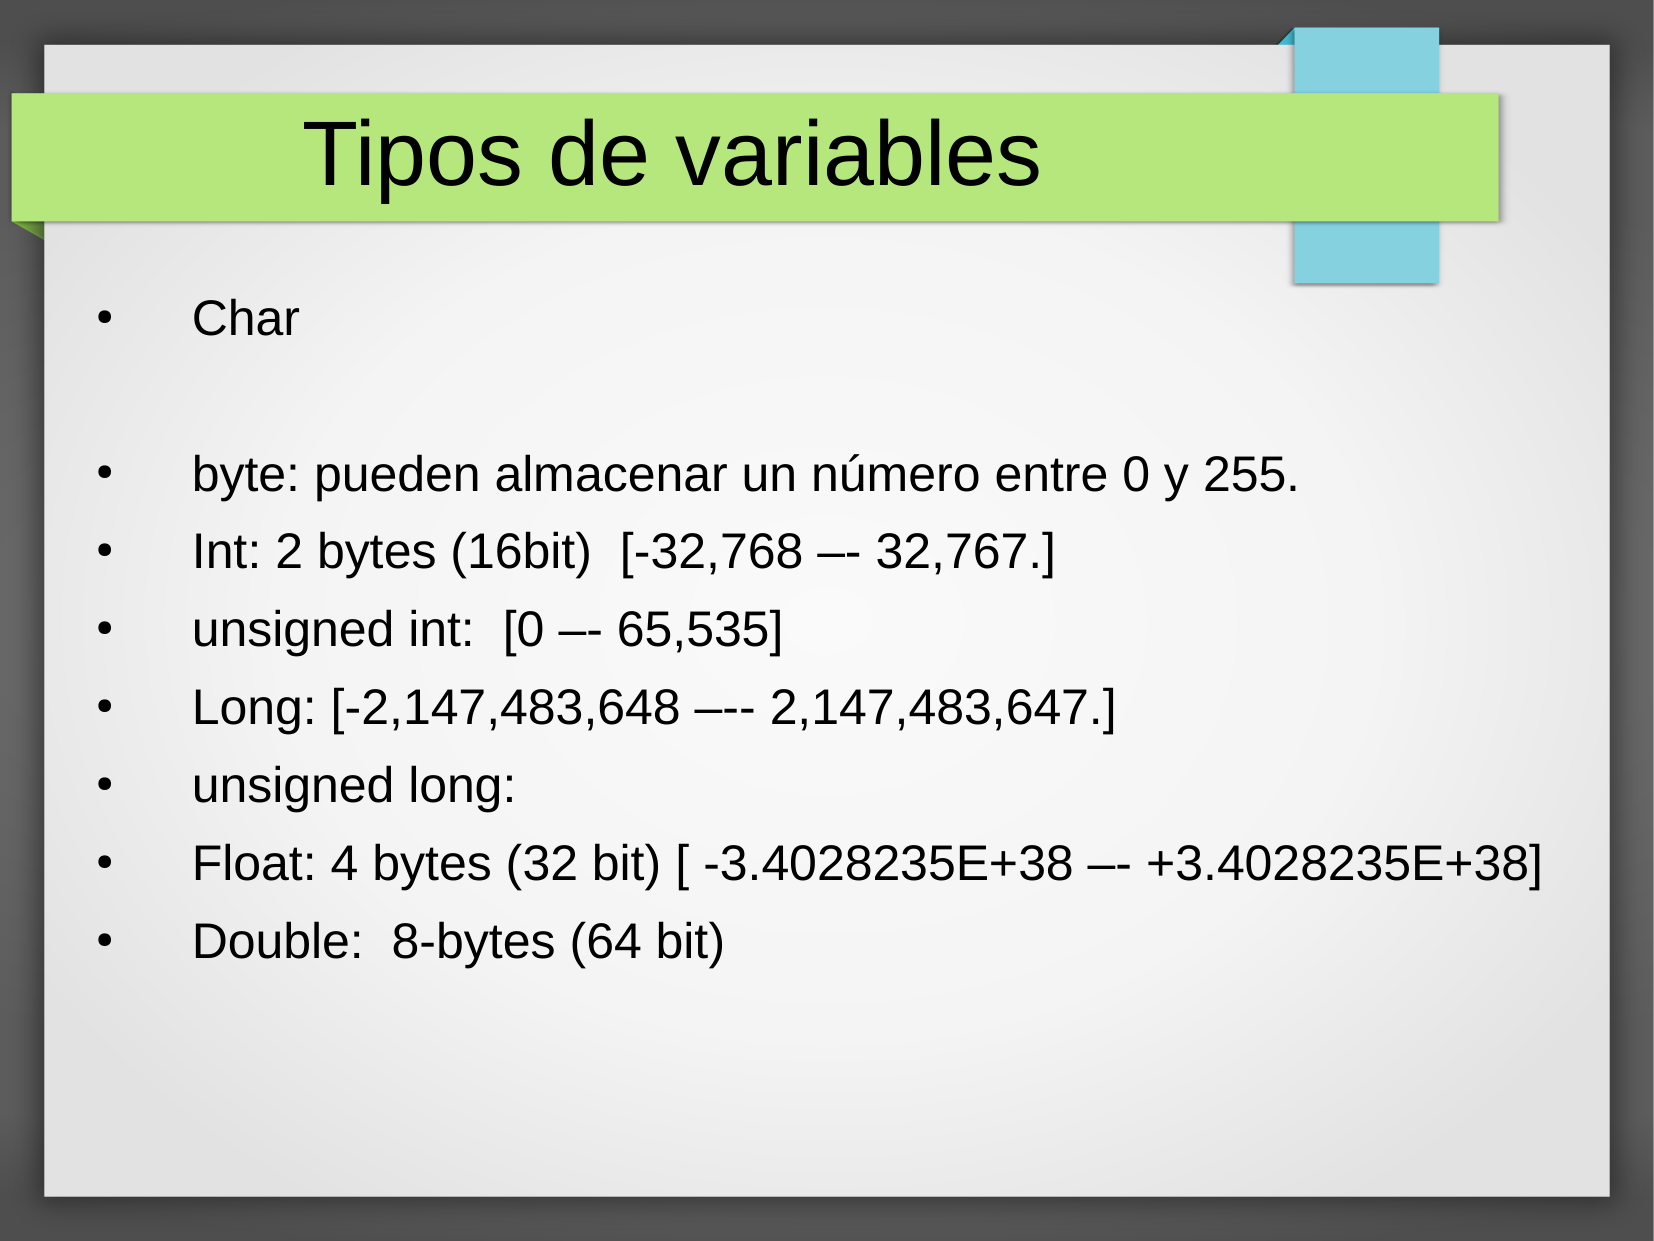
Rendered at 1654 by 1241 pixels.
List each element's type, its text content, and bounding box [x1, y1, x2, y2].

list Char byte: pueden almacenar un número entre 0 y 255. Int: 2 bytes (16bit) [-32,768 –- 32,767.] unsigned int: [0 –- 65,535] Long: [-2,147,483,648 –-- 2,147,483,647.] unsigned long: Float: 4 bytes (32 bit) [ -3.4028235E+38 –- +3.4028235E+38] Double: 8-bytes (64 bit) [82, 290, 1571, 1010]
title Tipos de variables [82, 94, 1264, 213]
picture [0, 0, 1654, 1241]
